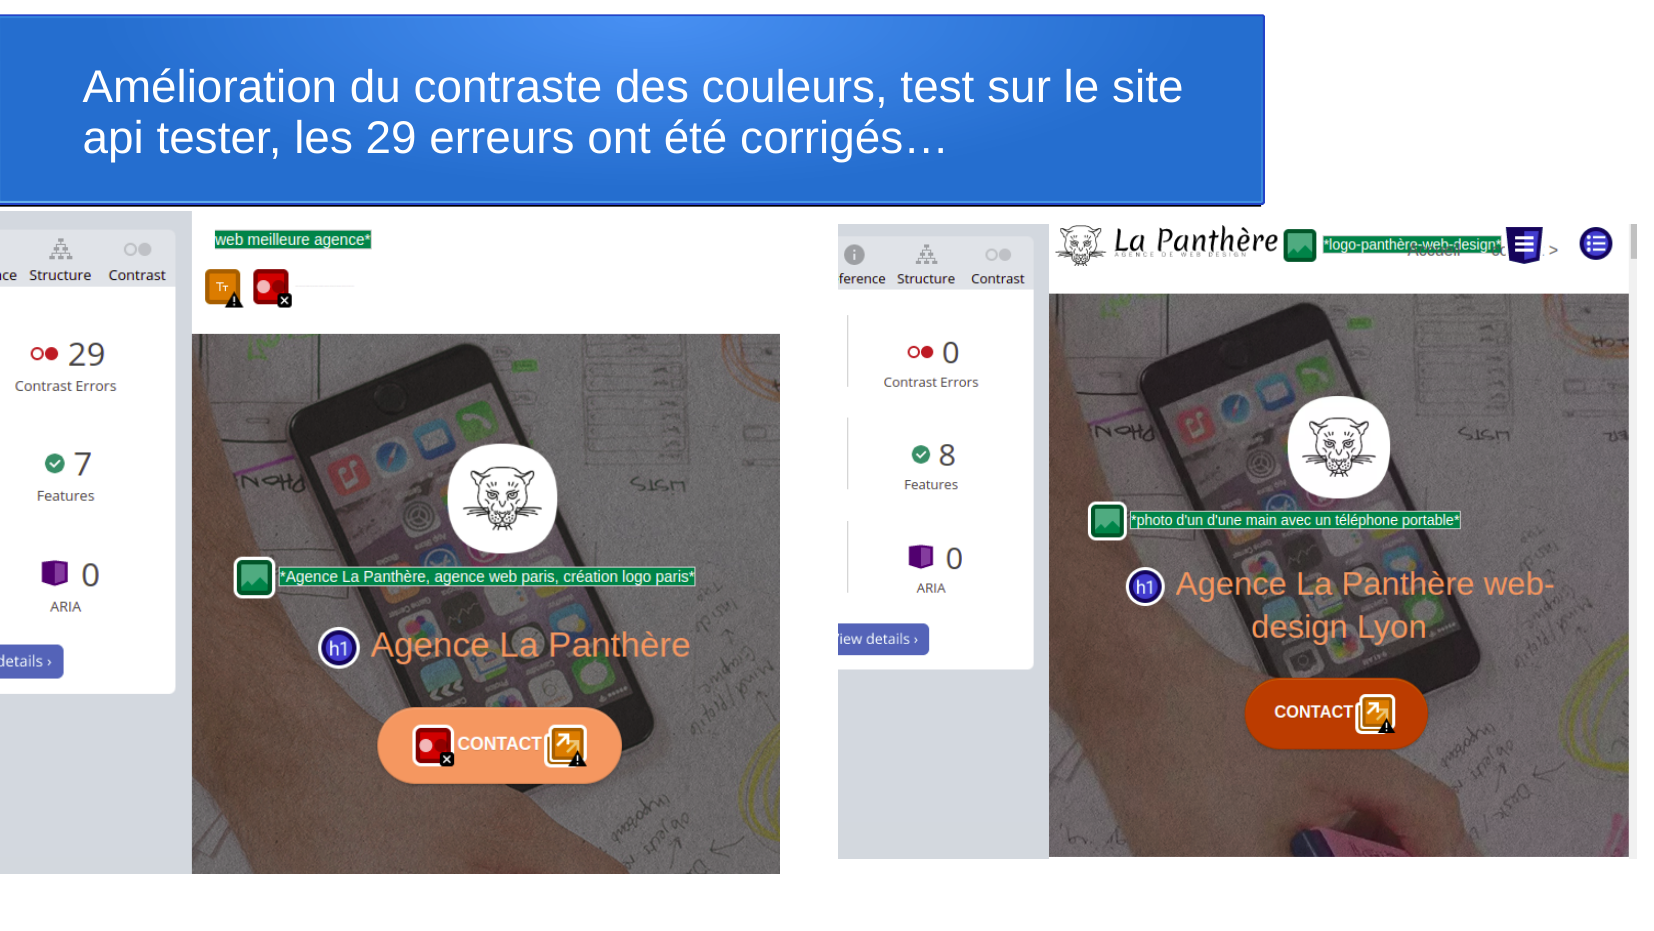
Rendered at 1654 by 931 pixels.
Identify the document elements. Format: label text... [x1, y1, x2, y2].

title Amélioration du contraste des couleurs, test sur le site api tester, les 29 erreurs ont été corrigés… [82, 35, 1235, 189]
picture [838, 224, 1637, 859]
picture [0, 211, 780, 875]
